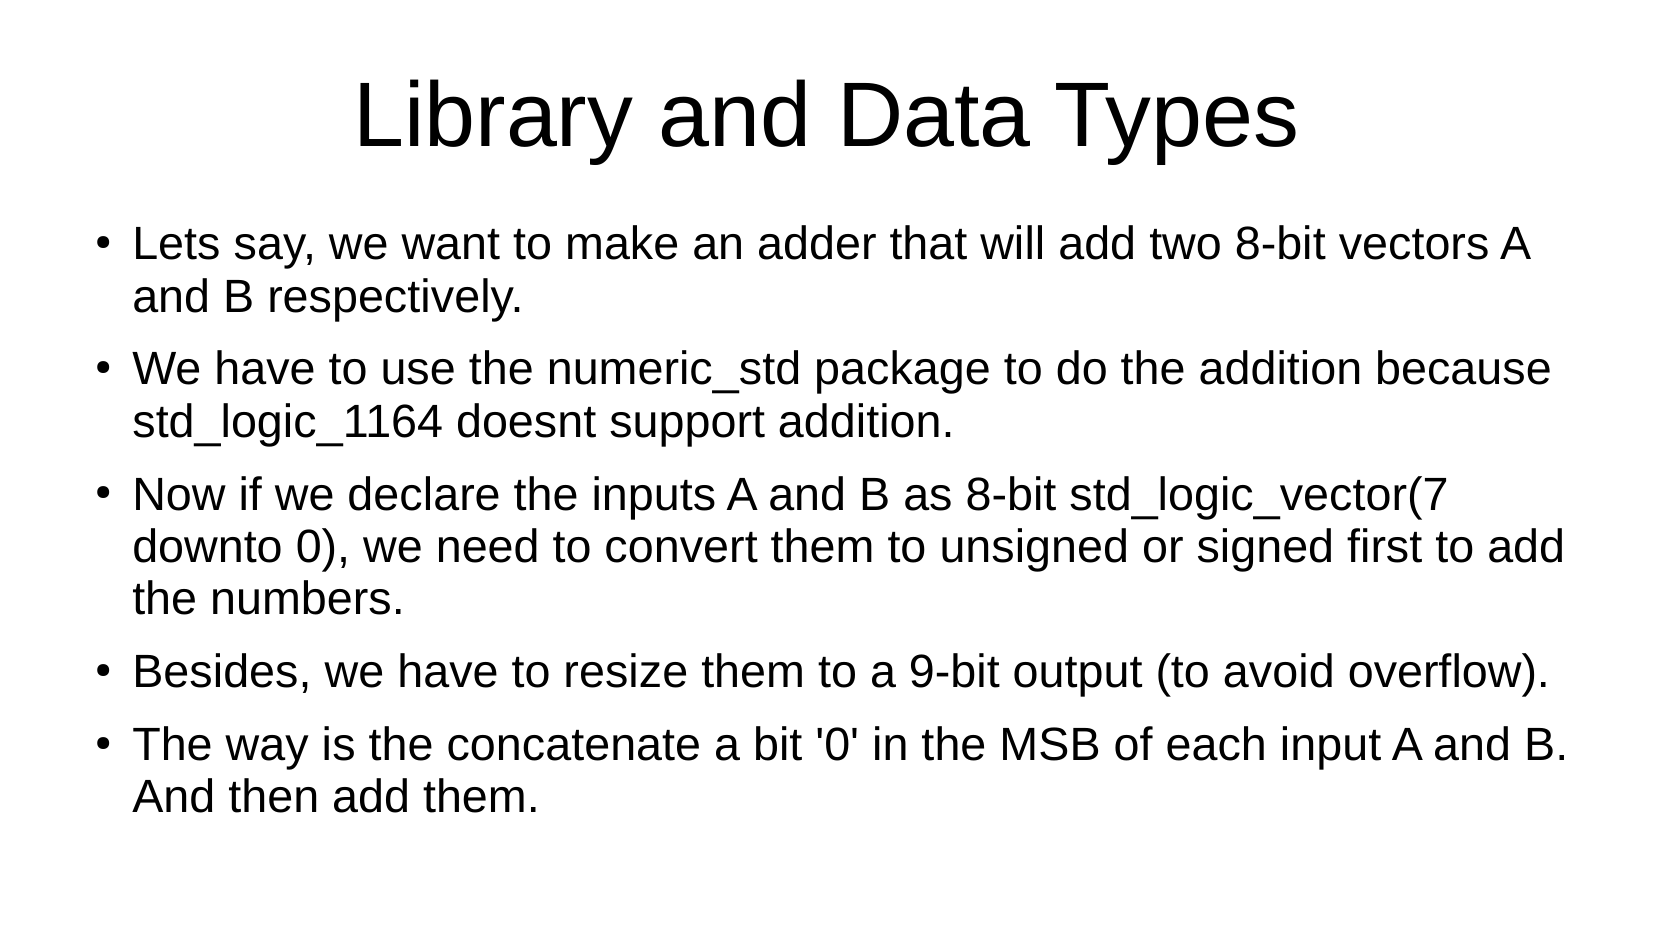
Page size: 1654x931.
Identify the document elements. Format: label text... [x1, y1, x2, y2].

list Lets say, we want to make an adder that will add two 8-bit vectors A and B respectively. We have to use the numeric_std package to do the addition because std_logic_1164 doesnt support addition. Now if we declare the inputs A and B as 8-bit std_logic_vector(7 downto 0), we need to convert them to unsigned or signed first to add the numbers. Besides, we have to resize them to a 9-bit output (to avoid overflow). The way is the concatenate a bit '0' in the MSB of each input A and B. And then add them. [82, 217, 1571, 841]
title Library and Data Types [82, 37, 1571, 193]
